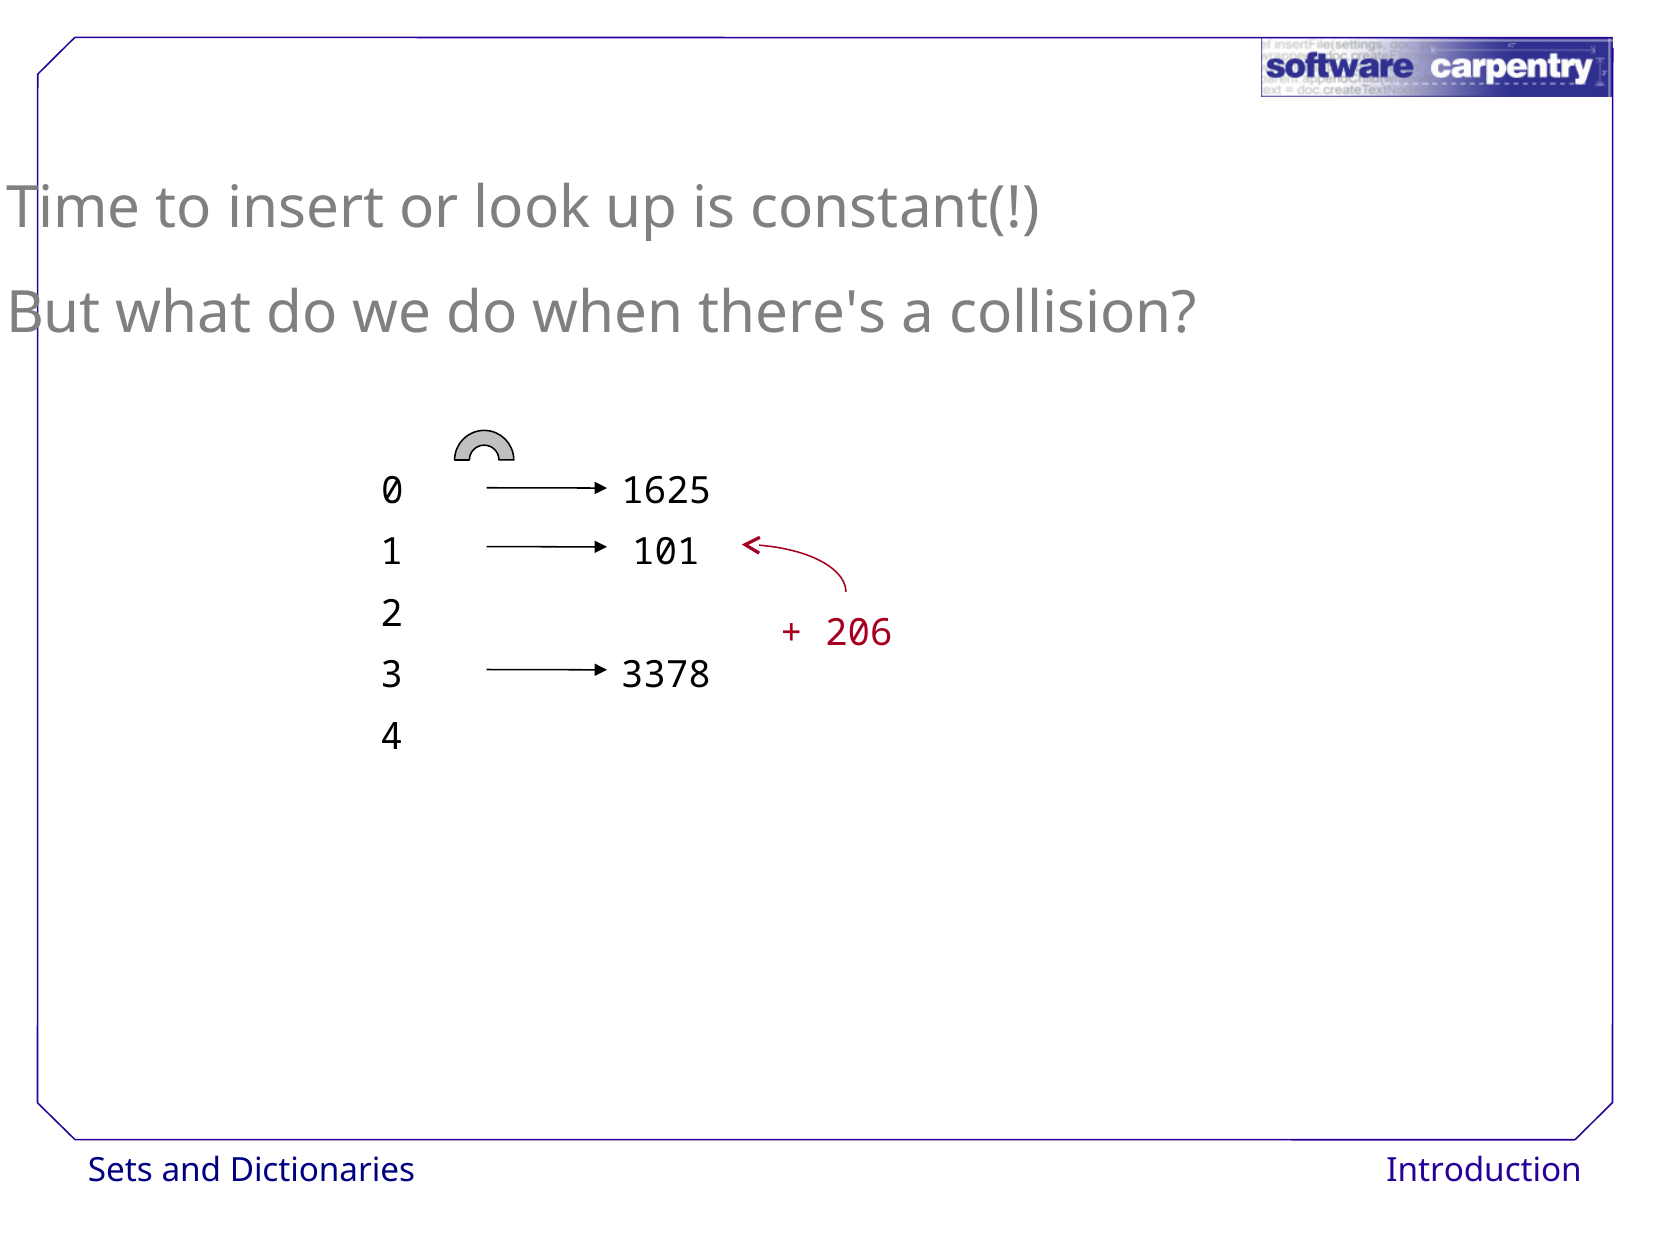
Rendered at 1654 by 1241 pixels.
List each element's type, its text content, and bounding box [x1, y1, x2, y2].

table_header [459, 460, 515, 520]
table_cell [458, 702, 515, 762]
text_box 1625 [600, 450, 733, 526]
text_box 3378 [599, 634, 732, 710]
text_box + 206 [751, 591, 922, 667]
text_box 2 [325, 573, 458, 634]
text_box 1 [325, 511, 458, 573]
text_box 3 [325, 634, 458, 696]
text_box Time to insert or look up is constant(!) But what do we do when there's a collision? [0, 126, 1363, 353]
text_box 0 [326, 450, 459, 526]
table_cell [458, 641, 515, 702]
text_box 101 [599, 511, 732, 587]
picture [1261, 39, 1613, 97]
table_cell [458, 520, 515, 581]
text_box [456, 430, 514, 460]
table_cell [458, 581, 515, 641]
text_box 4 [325, 696, 458, 772]
